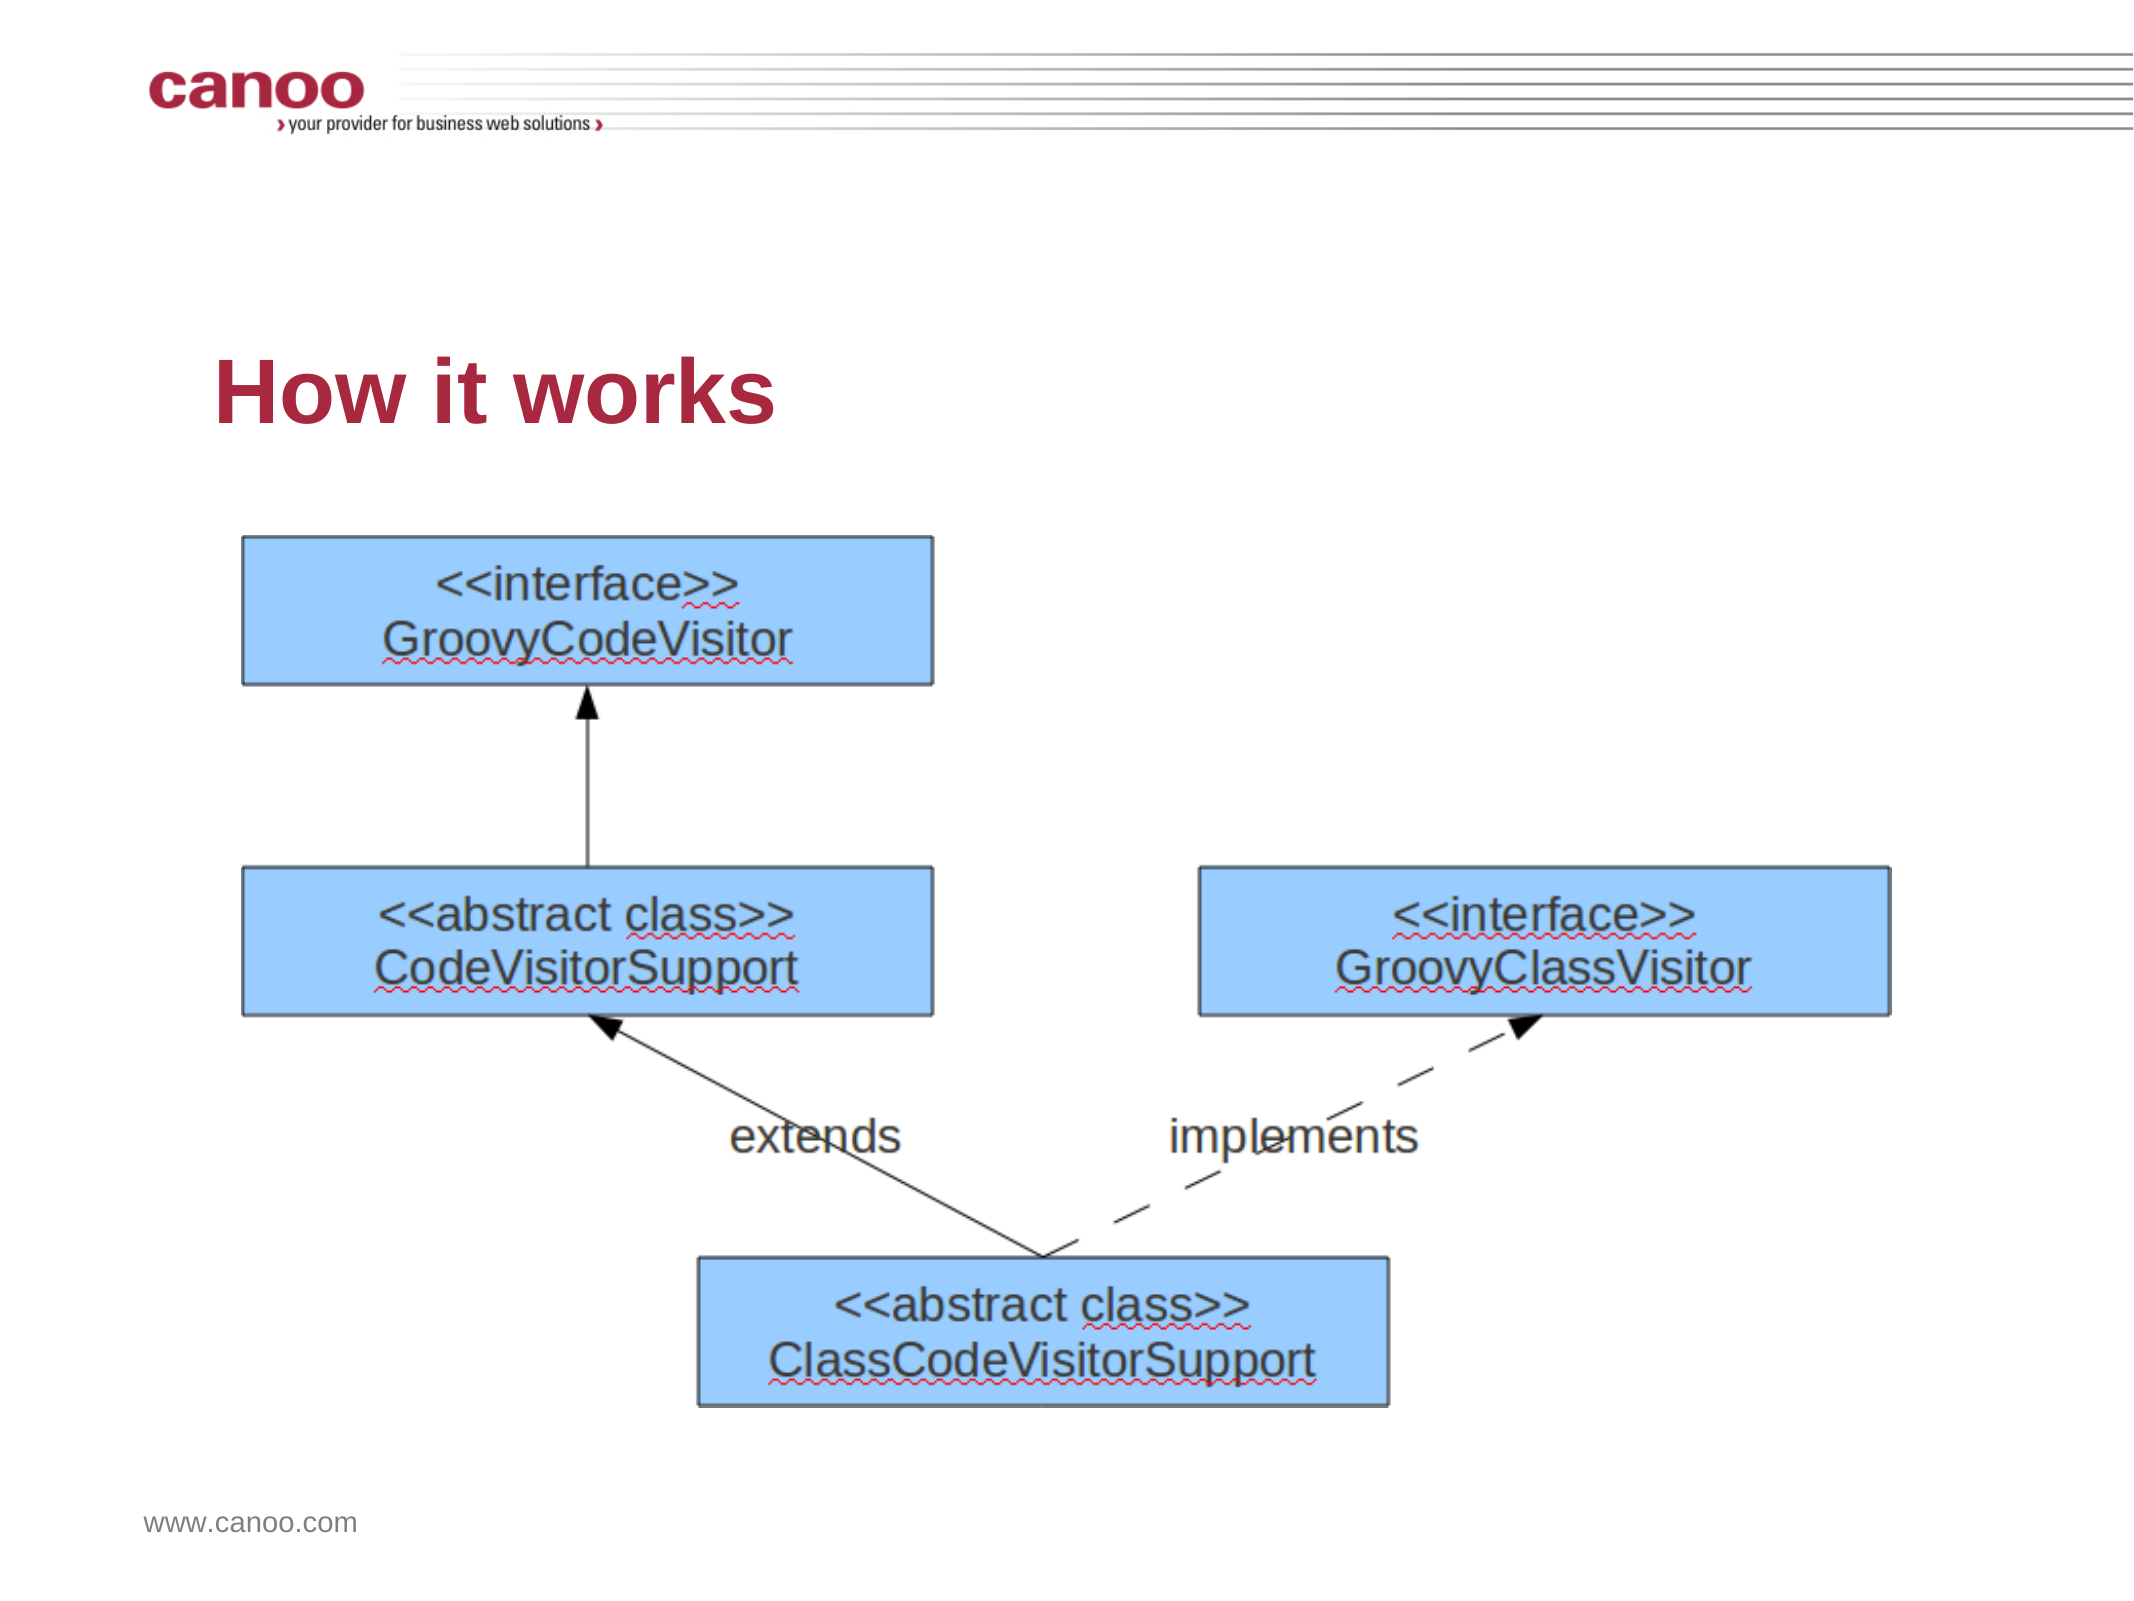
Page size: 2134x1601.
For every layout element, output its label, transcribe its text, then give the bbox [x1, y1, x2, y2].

picture [0, 21, 2134, 188]
picture [241, 535, 1892, 1408]
title How it works [204, 220, 2020, 451]
